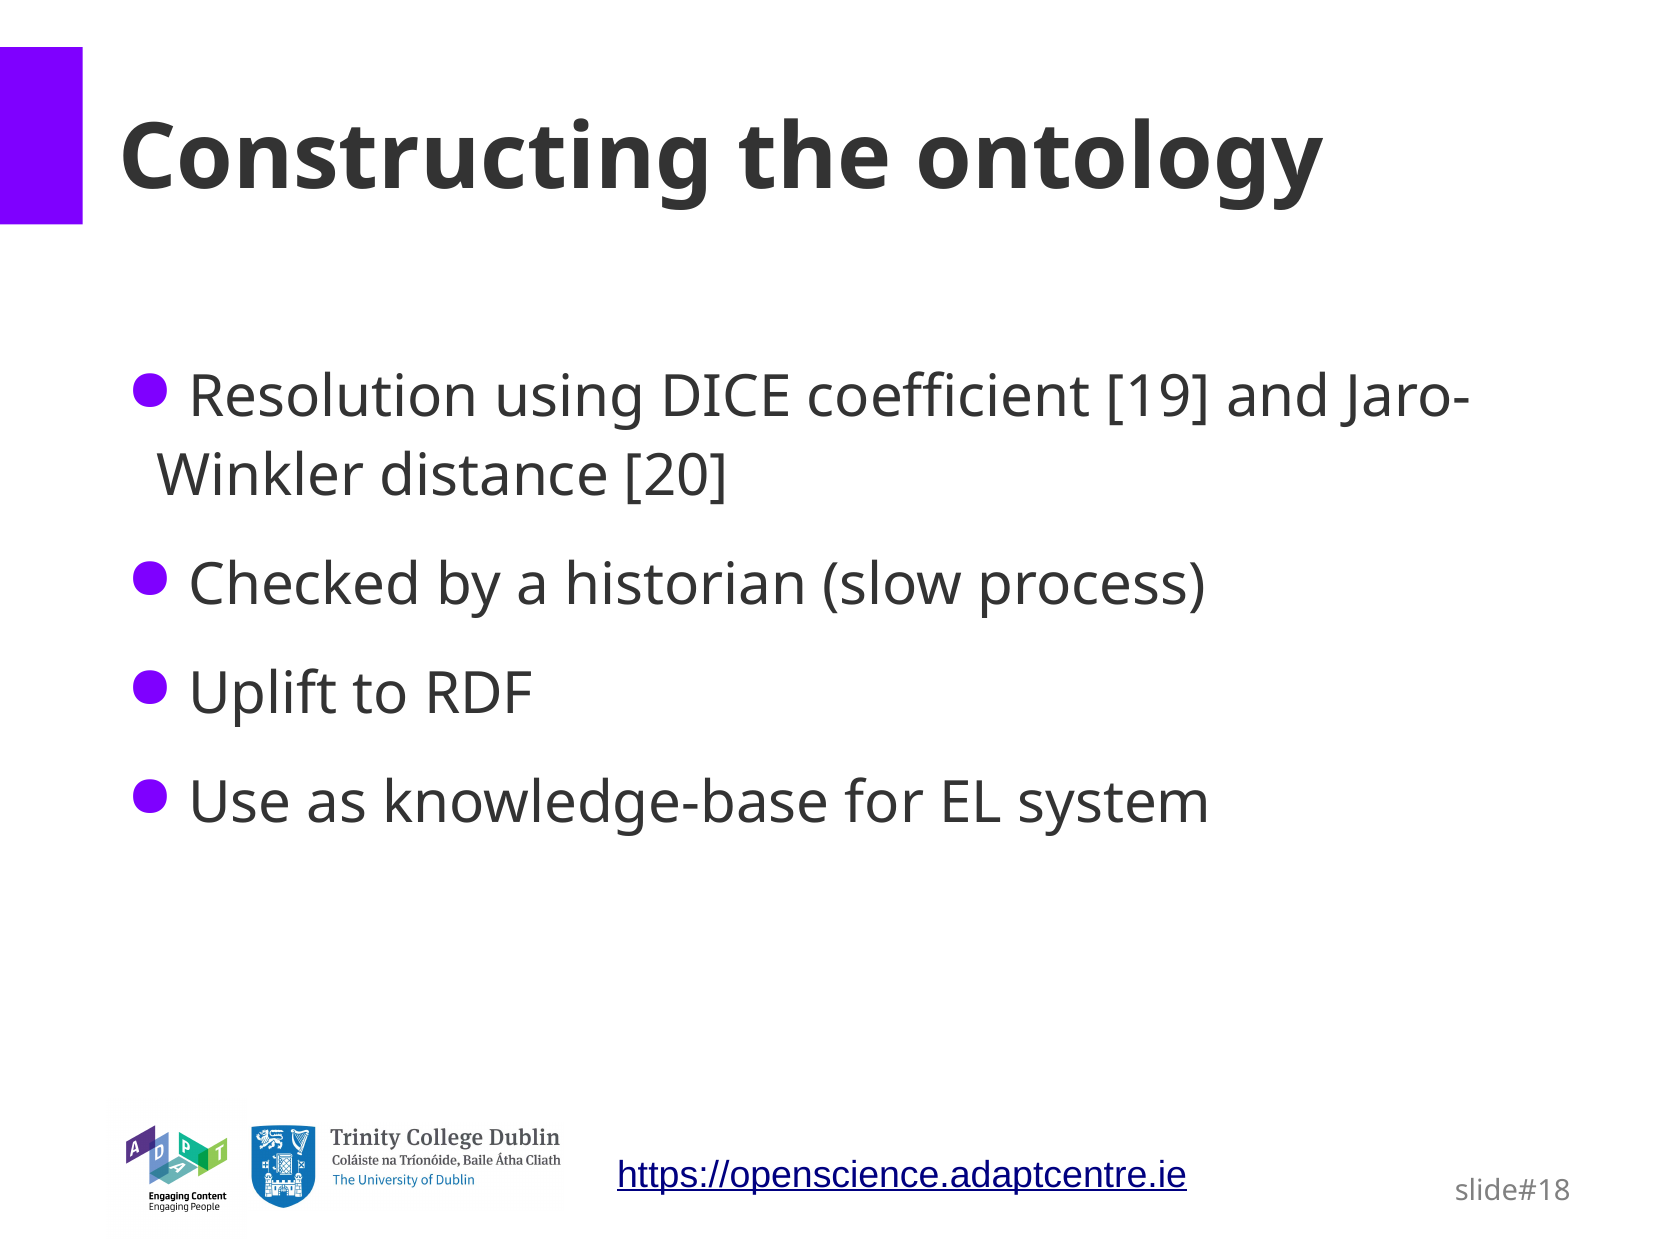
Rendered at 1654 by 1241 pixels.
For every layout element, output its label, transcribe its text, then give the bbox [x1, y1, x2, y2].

title Constructing the ontology [118, 49, 1571, 257]
list Resolution using DICE coefficient [19] and Jaro-Winkler distance [20] Checked by a historian (slow process) Uplift to RDF Use as knowledge-base for EL system [118, 354, 1536, 1074]
picture [106, 1098, 247, 1239]
picture [248, 1122, 564, 1211]
